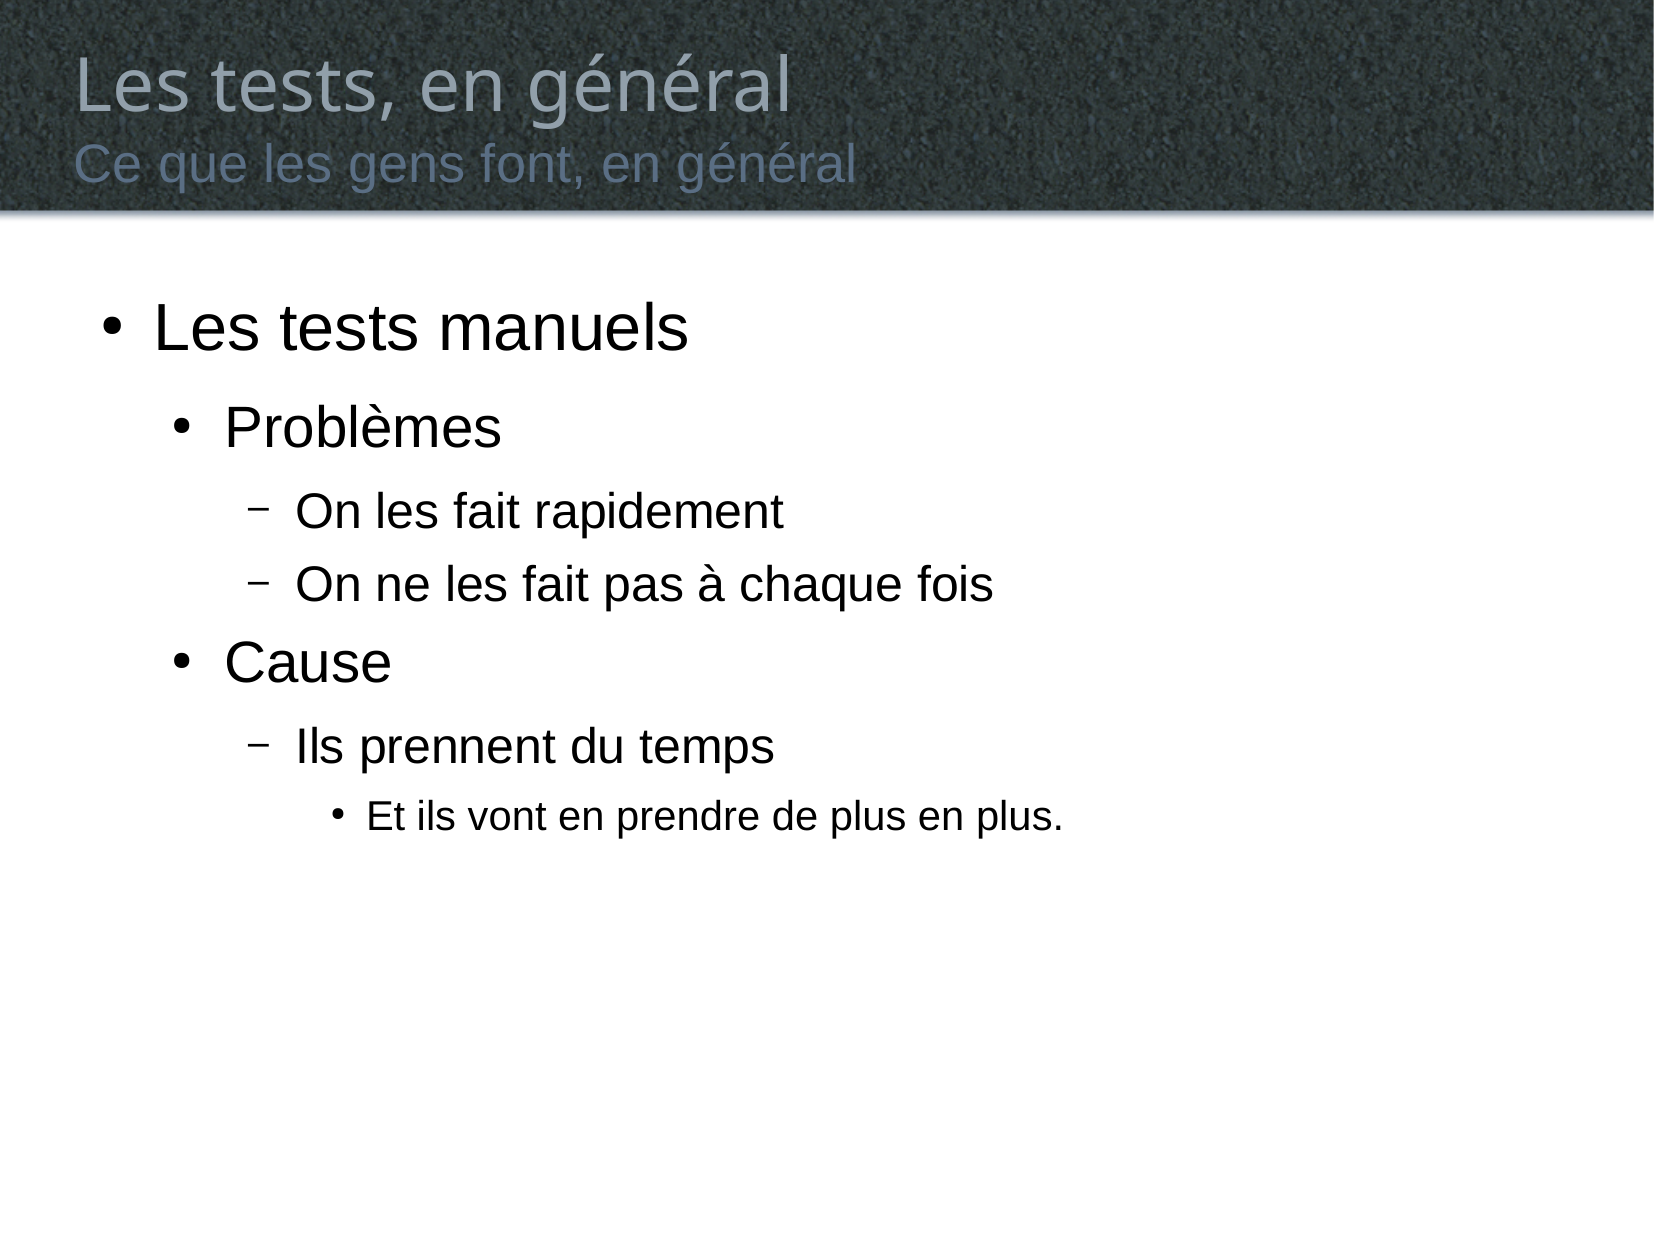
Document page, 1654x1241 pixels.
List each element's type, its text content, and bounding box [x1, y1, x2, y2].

picture [0, 0, 1654, 1241]
text_box Les tests, en général Ce que les gens font, en général [59, 23, 1554, 205]
list Les tests manuels Problèmes On les fait rapidement On ne les fait pas à chaque fois Cause Ils prennent du temps Et ils vont en prendre de plus en plus. [82, 290, 1571, 1094]
